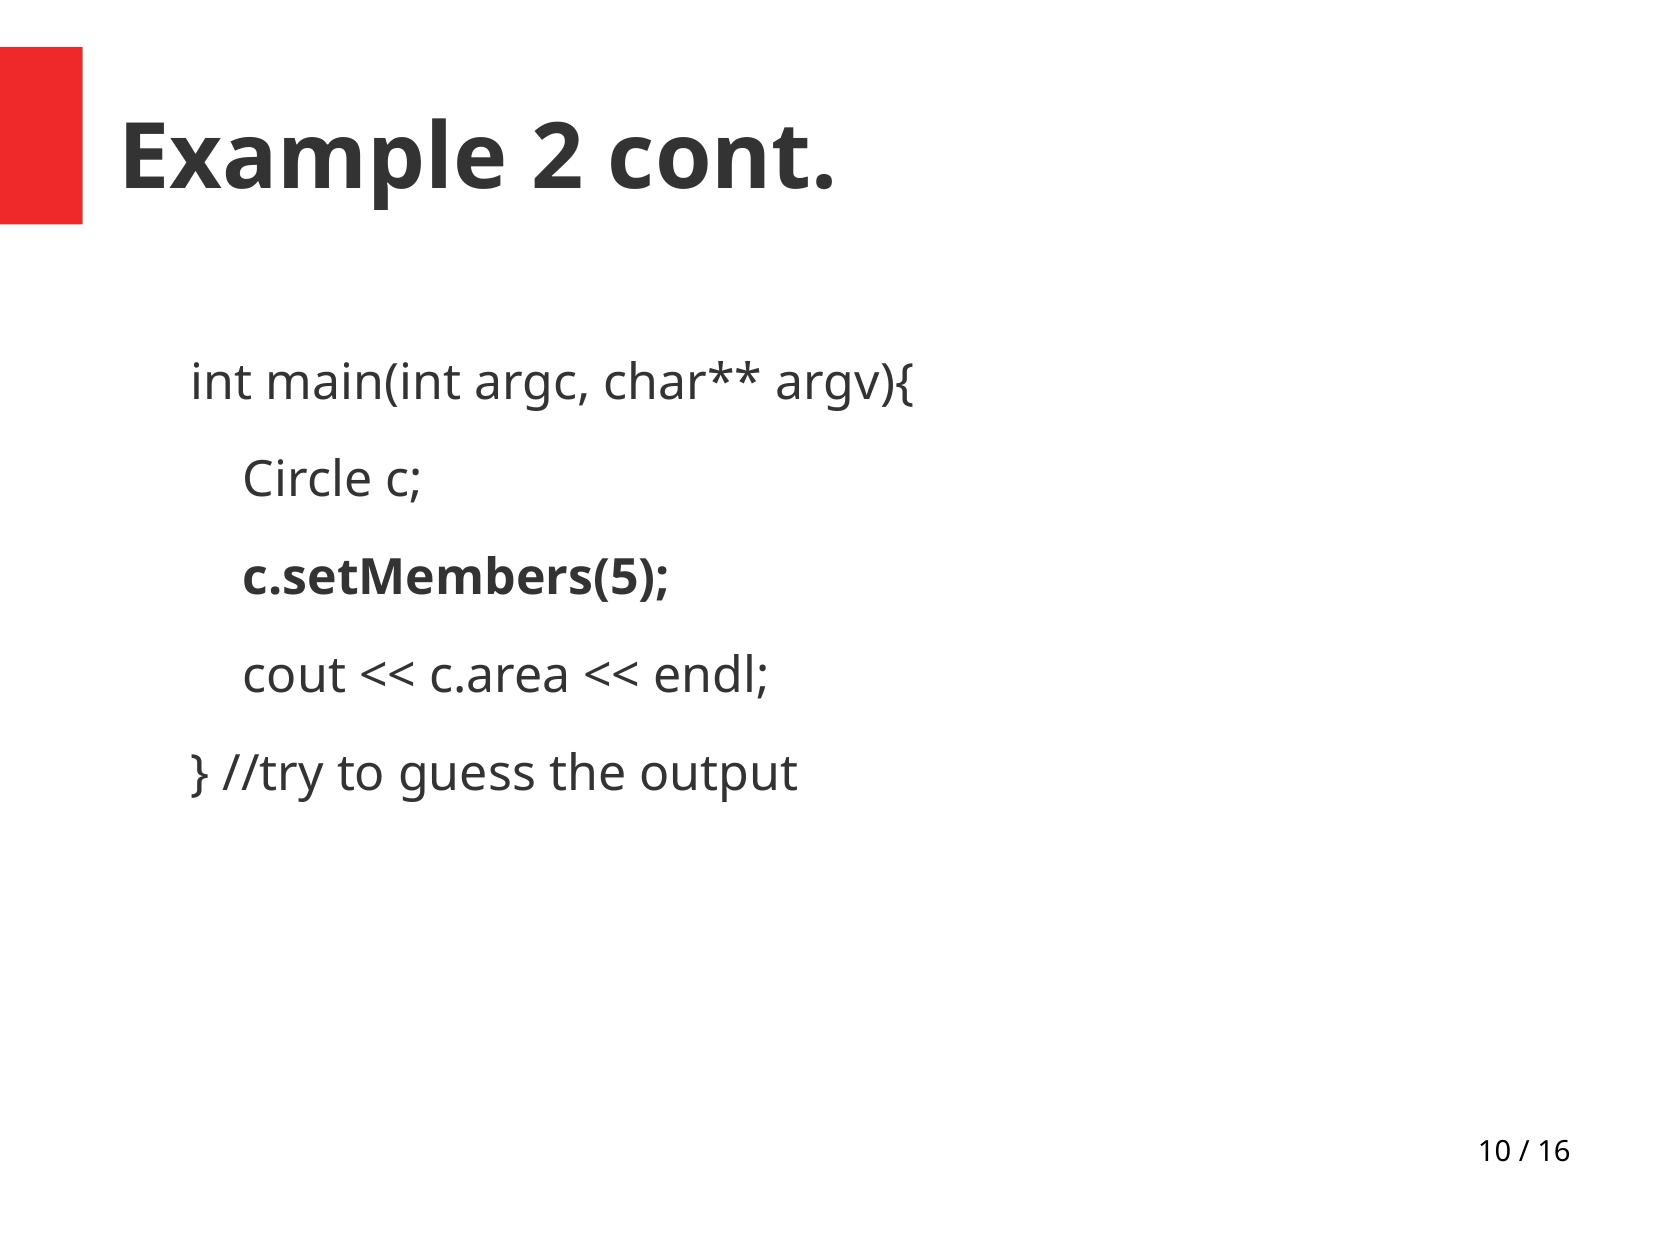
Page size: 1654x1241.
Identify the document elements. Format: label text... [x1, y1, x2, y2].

list int main(int argc, char** argv){ Circle c; c.setMembers(5); cout << c.area << endl; } //try to guess the output [120, 345, 1538, 1066]
title Example 2 cont. [118, 49, 1571, 257]
